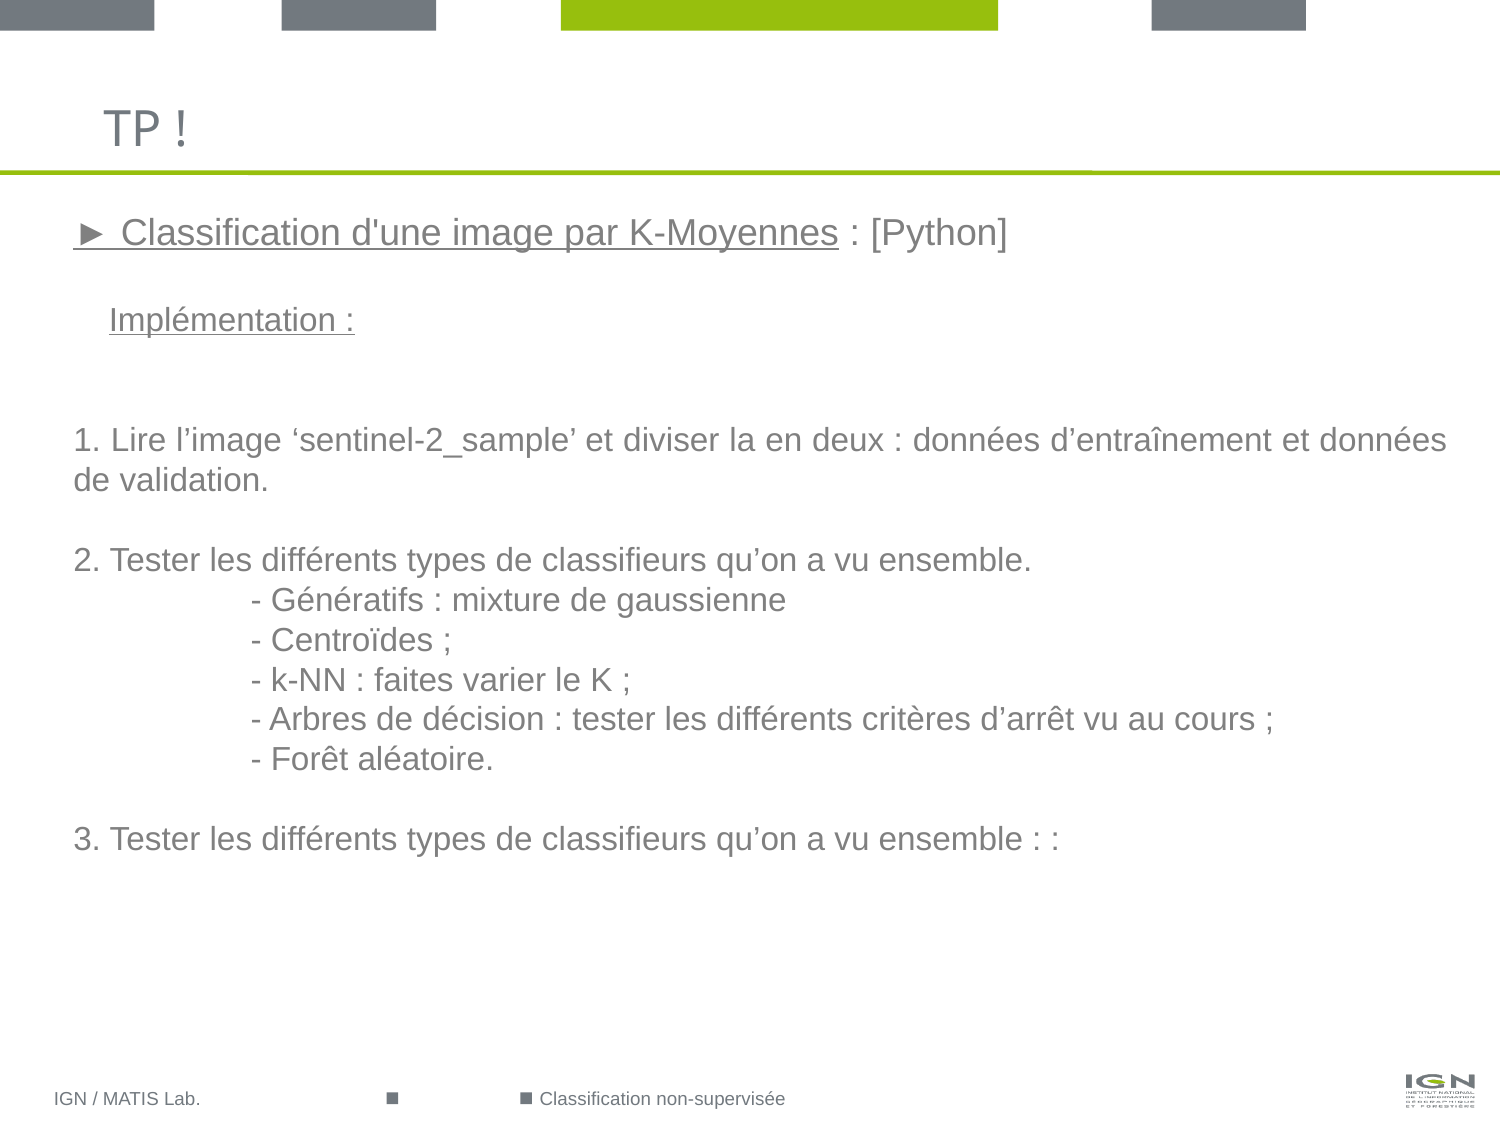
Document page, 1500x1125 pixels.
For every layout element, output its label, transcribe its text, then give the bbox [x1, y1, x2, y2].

text_box TP ! [53, 80, 1425, 173]
text_box IGN / MATIS Lab. [39, 1067, 360, 1125]
text_box Classification non-supervisée [524, 1067, 875, 1125]
picture [1465, 1074, 1475, 1108]
text_box ► Classification d'une image par K-Moyennes : [Python] Implémentation : 1. Lire l’image ‘sentinel-2_sample’ et diviser la en deux : données d’entraînement et données de validation. 2. Tester les différents types de classifieurs qu’on a vu ensemble. - Génératifs : mixture de gaussienne - Centroïdes ; - k-NN : faites varier le K ; - Arbres de décision : tester les différents critères d’arrêt vu au cours ; - Forêt aléatoire. 3. Tester les différents types de classifieurs qu’on a vu ensemble : : [58, 200, 1465, 1125]
